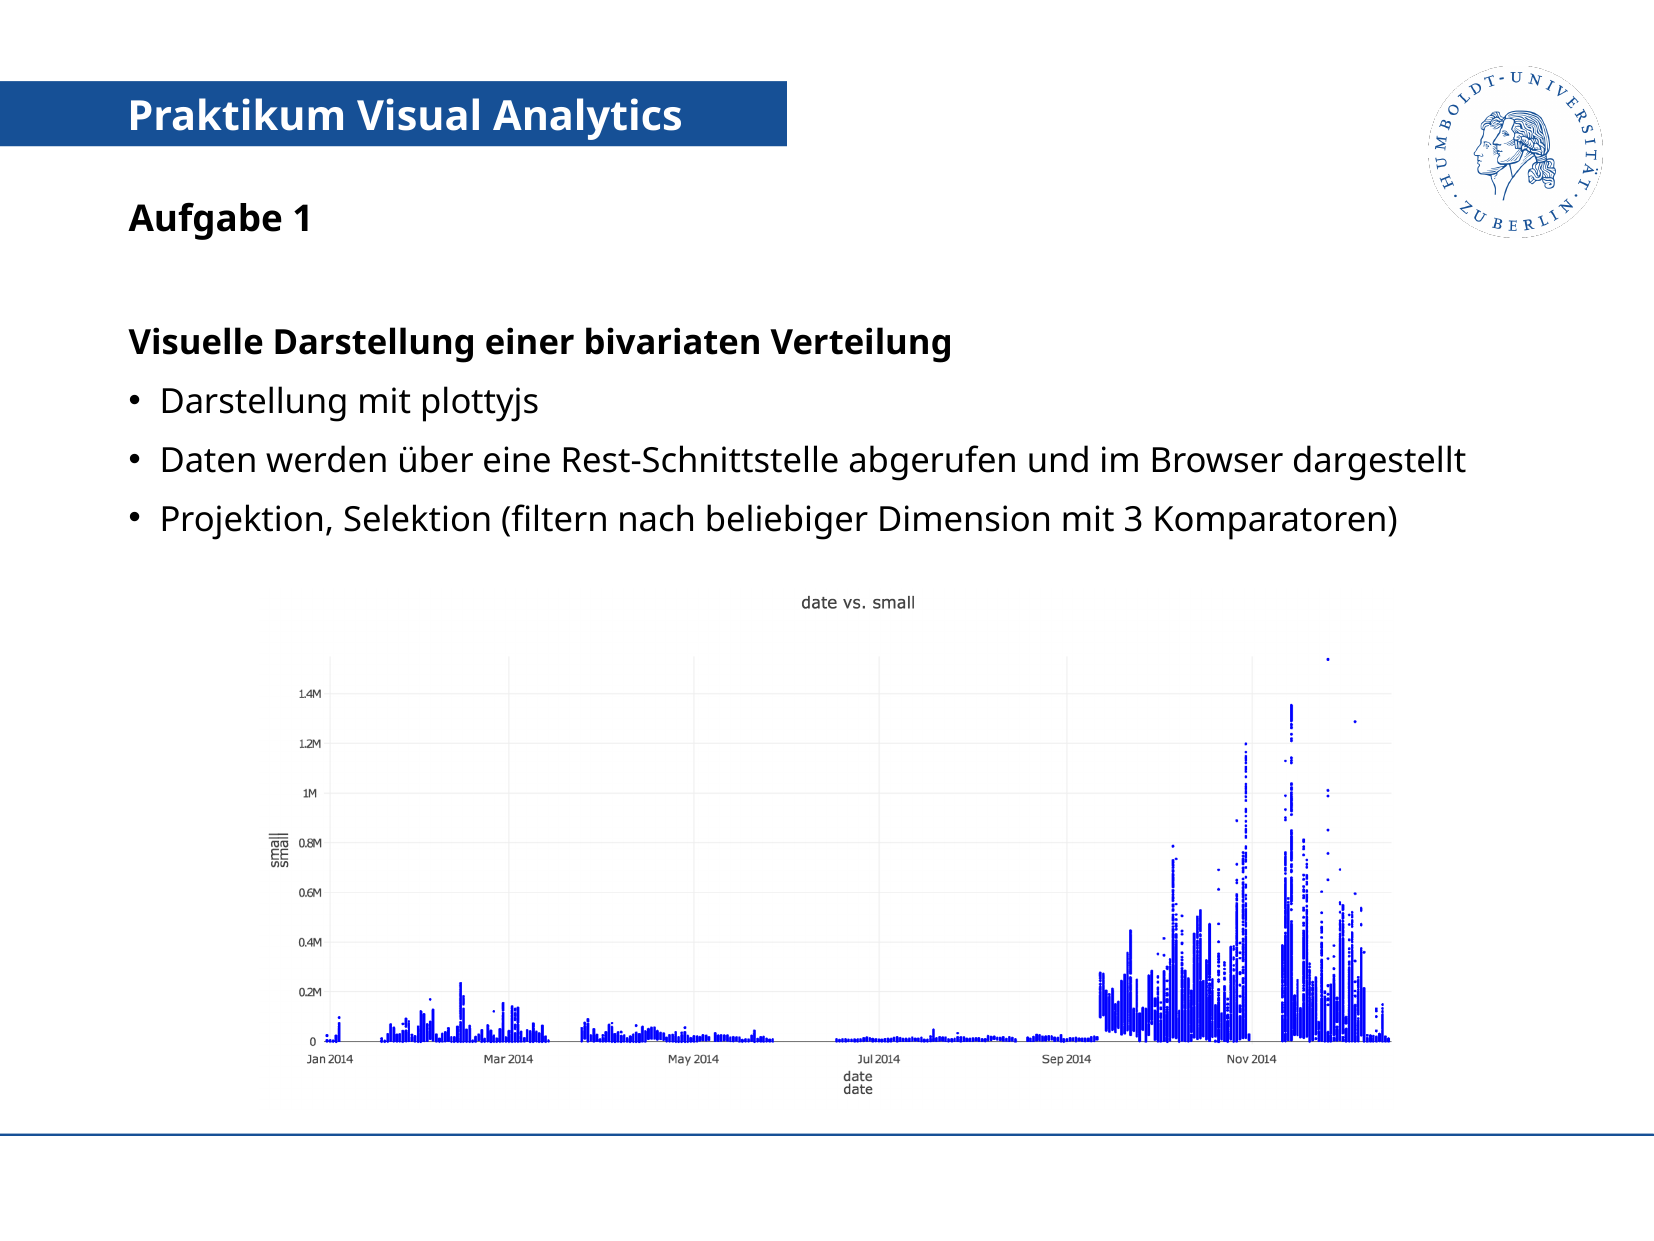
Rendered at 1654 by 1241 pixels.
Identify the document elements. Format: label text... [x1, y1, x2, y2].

picture [259, 588, 1394, 1110]
picture [1428, 66, 1603, 238]
list Visuelle Darstellung einer bivariaten Verteilung Darstellung mit plottyjs Daten werden über eine Rest-Schnittstelle abgerufen und im Browser dargestellt Projektion, Selektion (filtern nach beliebiger Dimension mit 3 Komparatoren) [113, 269, 1540, 589]
title Aufgabe 1 [113, 163, 1342, 269]
